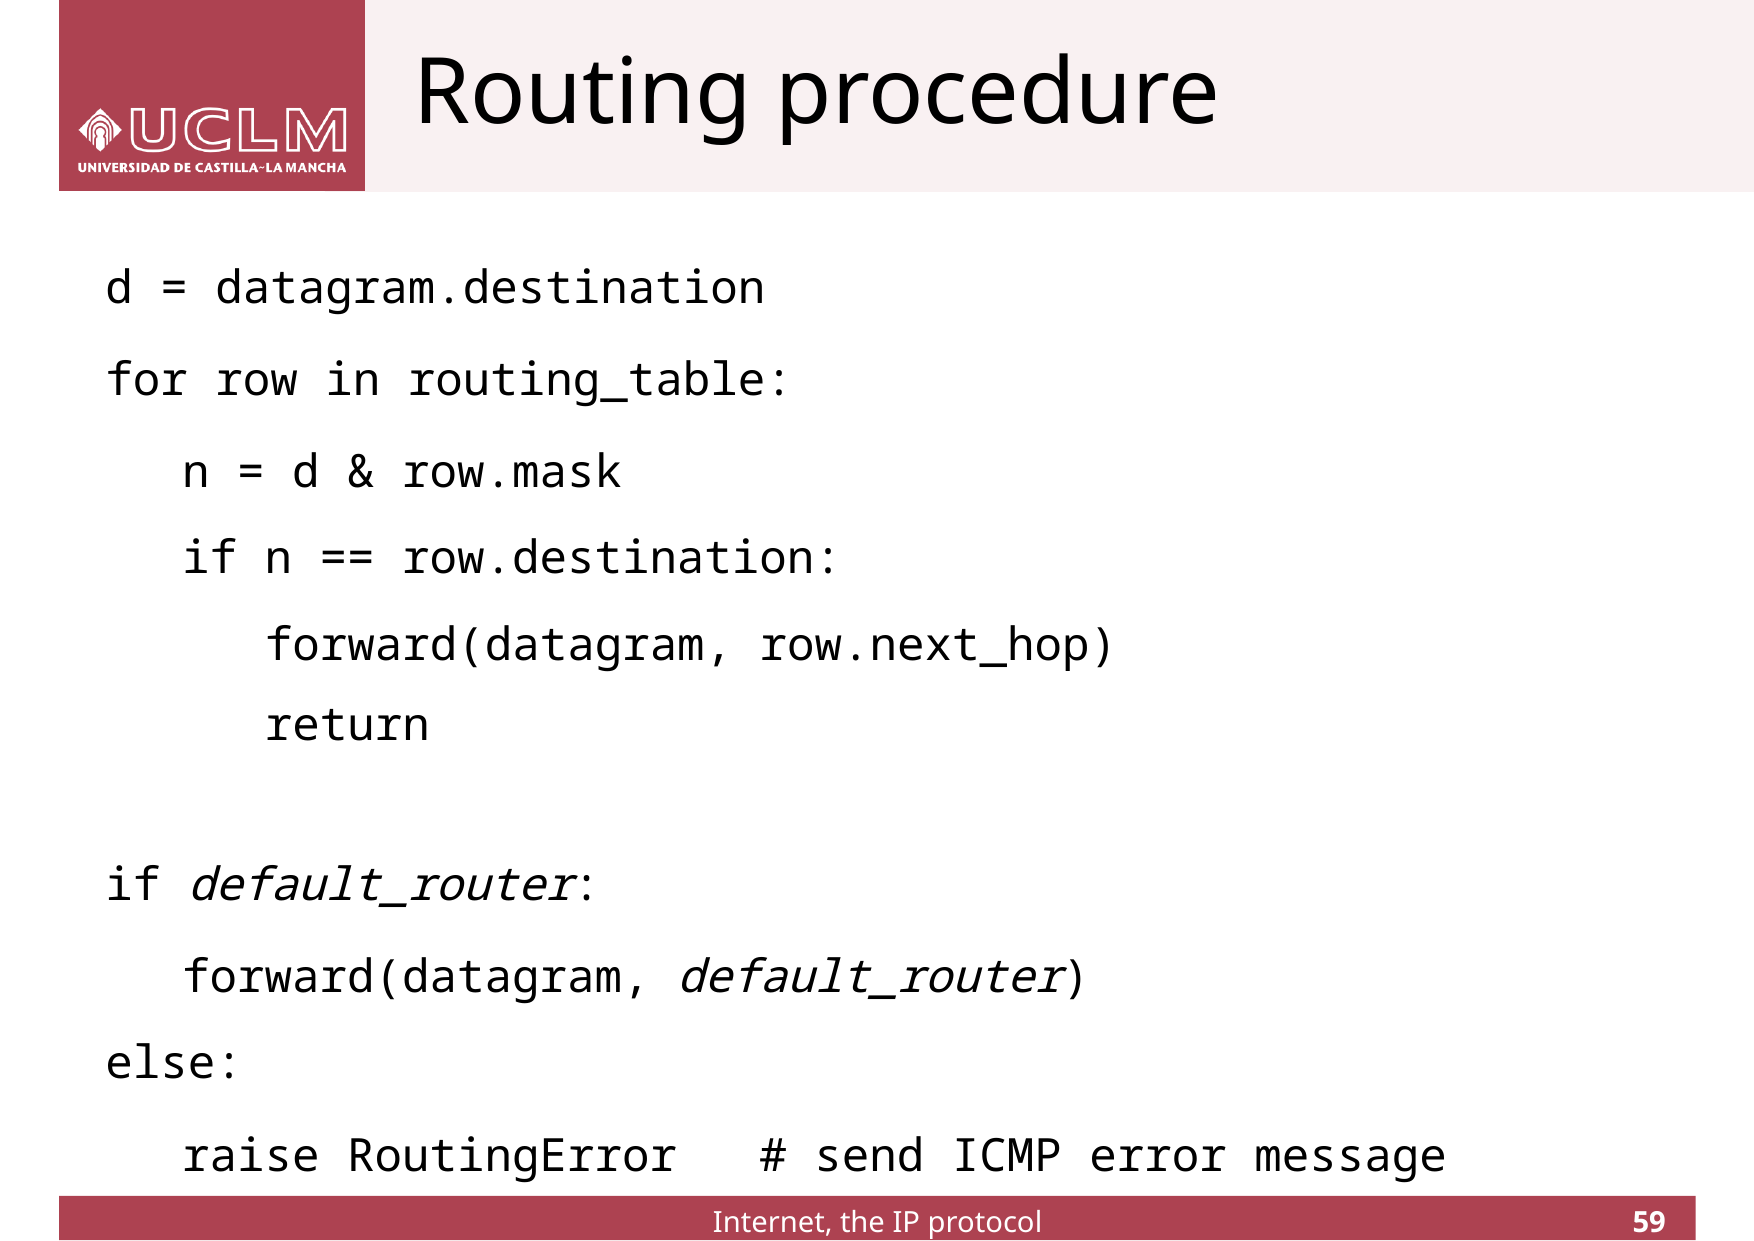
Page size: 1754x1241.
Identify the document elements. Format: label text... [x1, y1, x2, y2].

list d = datagram.destination for row in routing_table: n = d & row.mask if n == row.destination: forward(datagram, row.next_hop) return if default_router: forward(datagram, default_router) else: raise RoutingError # send ICMP error message [87, 254, 1667, 1185]
title Routing procedure [413, 0, 1667, 198]
picture [59, 0, 365, 191]
